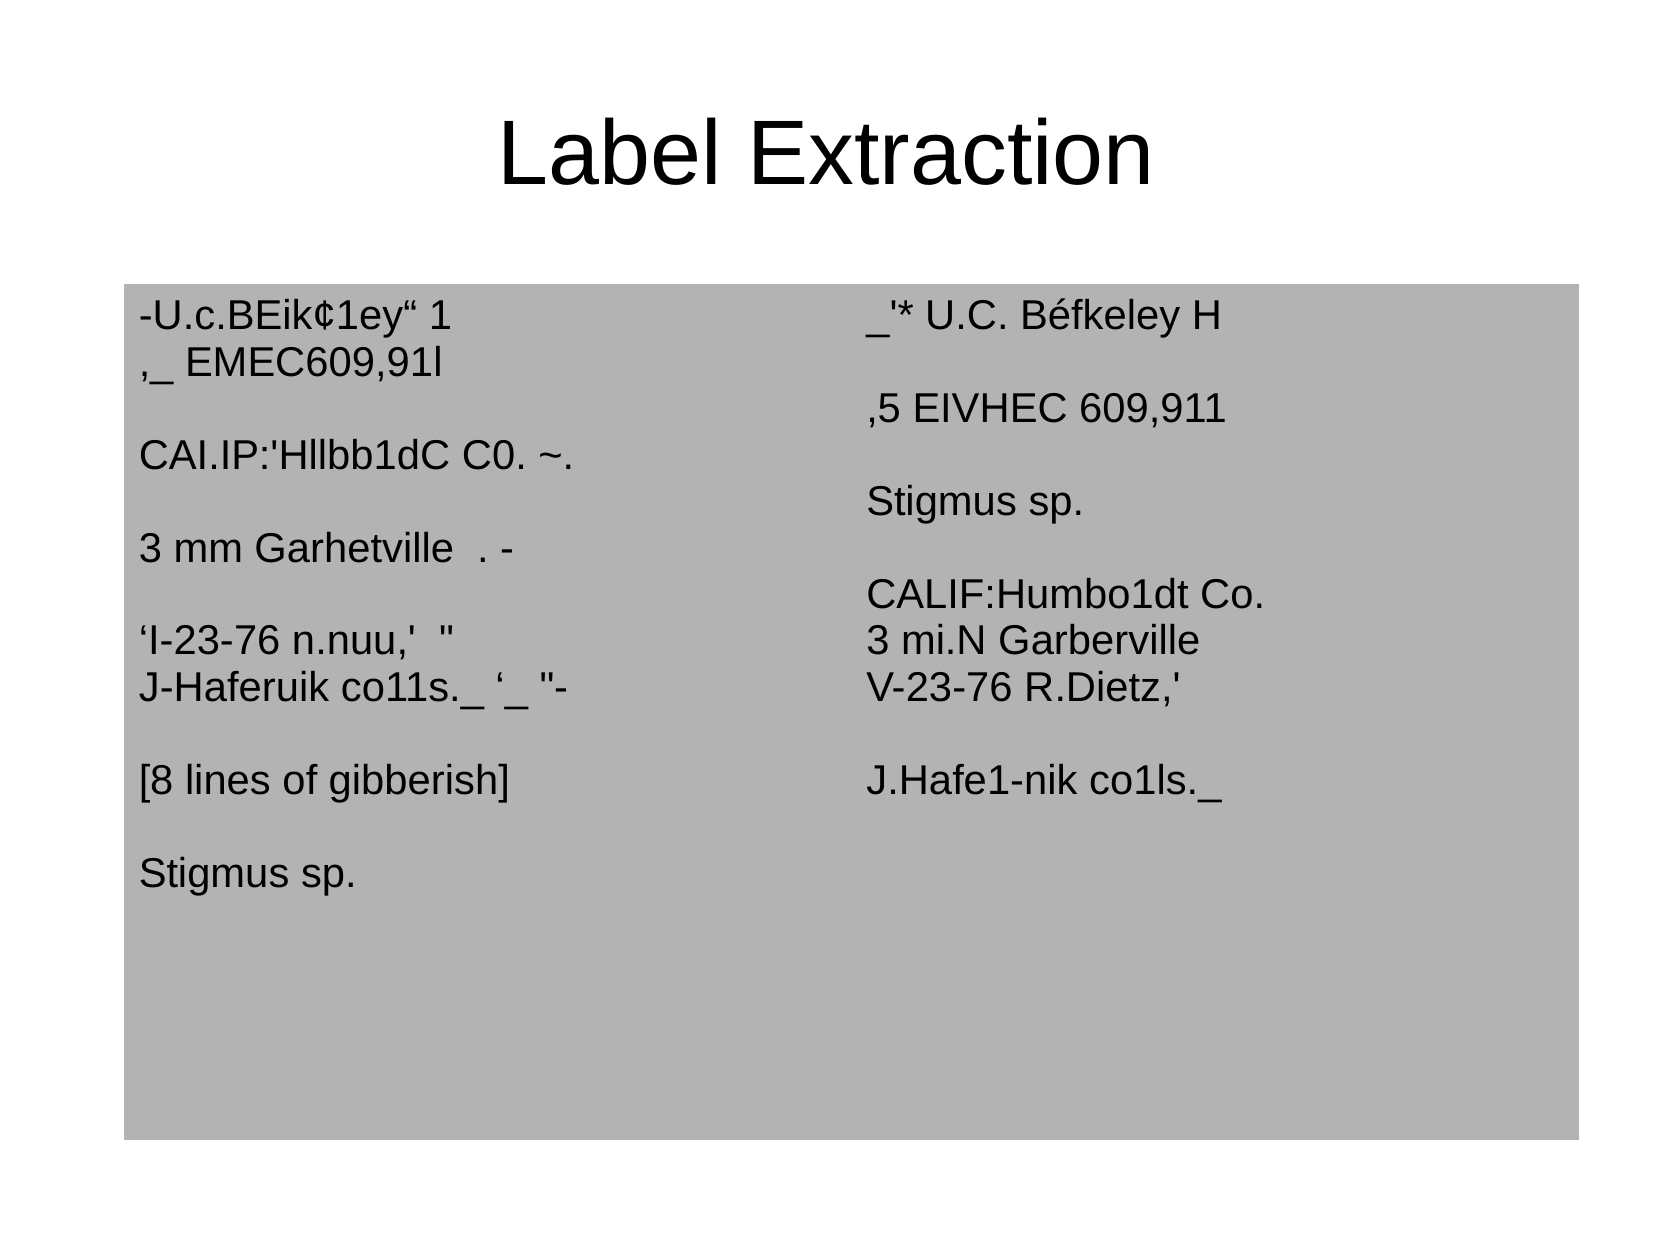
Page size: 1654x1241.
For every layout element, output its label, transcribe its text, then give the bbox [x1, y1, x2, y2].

table_header _'* U.C. Béfkeley H ,5 EIVHEC 609,911 Stigmus sp. CALIF:Humbo1dt Co. 3 mi.N Garberville V-23-76 R.Dietz,' J.Hafe1-nik co1ls._ [852, 284, 1579, 1140]
title Label Extraction [82, 49, 1571, 257]
table_header -U.c.BEik¢1ey“ 1 ,_ EMEC609,91l CAI.IP:'Hllbb1dC C0. ~. 3 mm Garhetville . - ‘I-23-76 n.nuu,' " J-Haferuik co11s._ ‘_ "- [8 lines of gibberish] Stigmus sp. [124, 284, 852, 1140]
